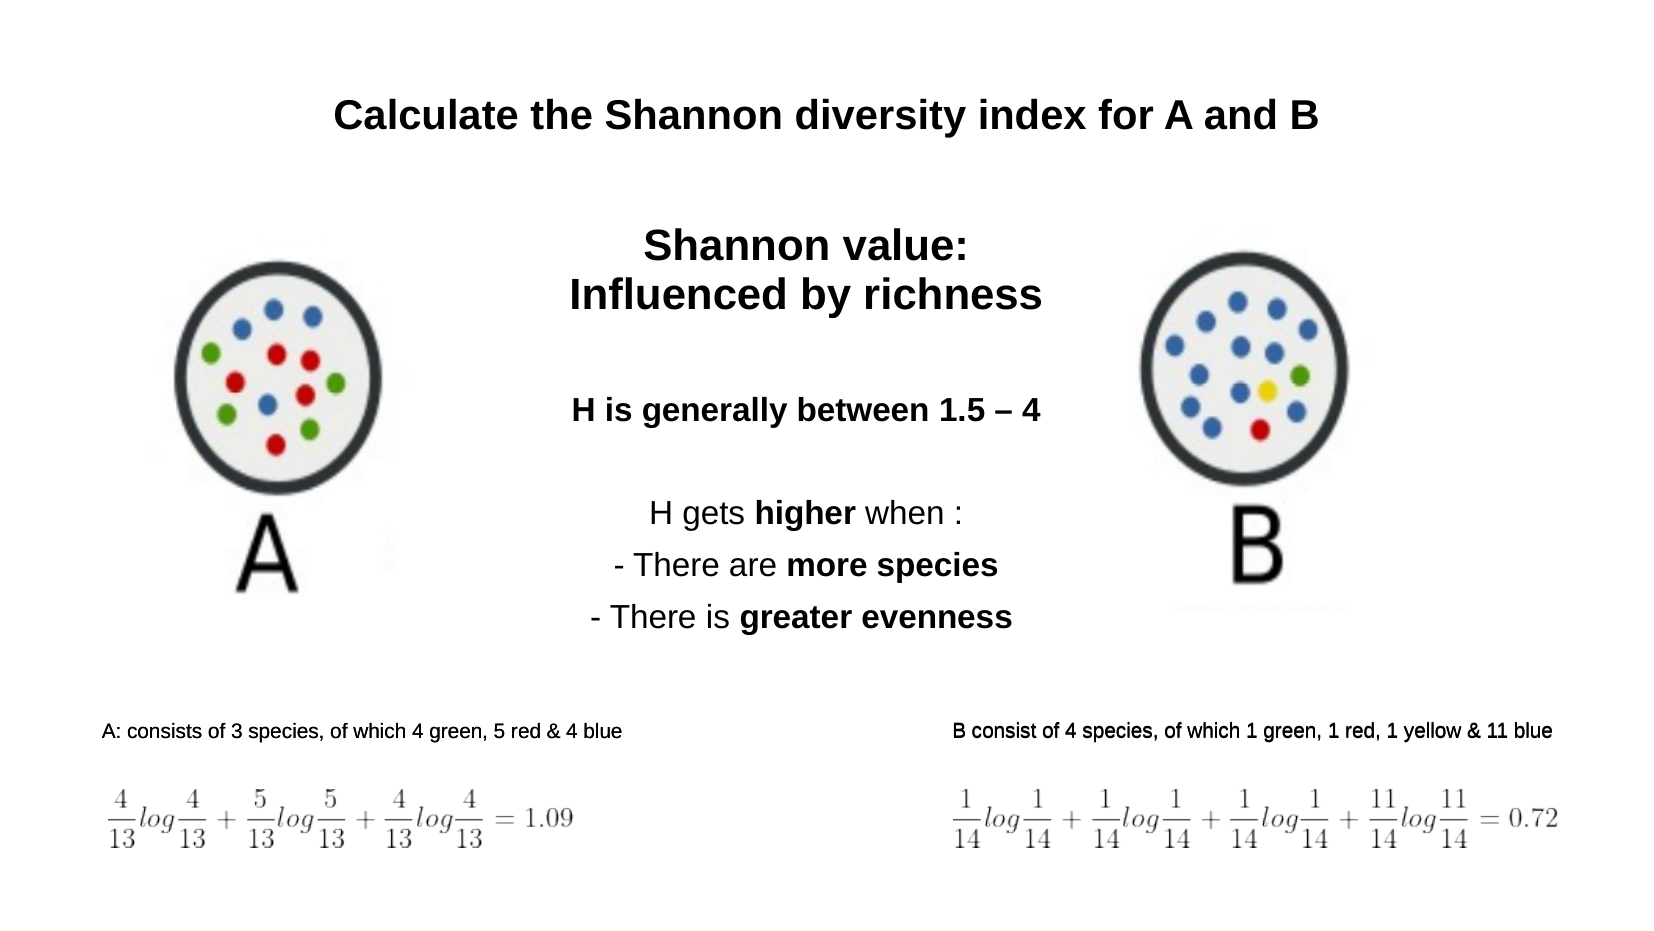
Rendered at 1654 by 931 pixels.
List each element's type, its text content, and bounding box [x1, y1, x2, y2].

title Calculate the Shannon diversity index for A and B [82, 37, 1571, 193]
picture [953, 789, 1559, 848]
text_box Shannon value: Influenced by richness H is generally between 1.5 – 4 H gets higher when : - There are more species - There is greater evenness [525, 213, 1088, 751]
text_box A: consists of 3 species, of which 4 green, 5 red & 4 blue [87, 712, 525, 751]
picture [108, 789, 574, 848]
picture [1109, 224, 1412, 611]
text_box B consist of 4 species, of which 1 green, 1 red, 1 yellow & 11 blue [1088, 711, 1568, 751]
picture [111, 221, 413, 608]
